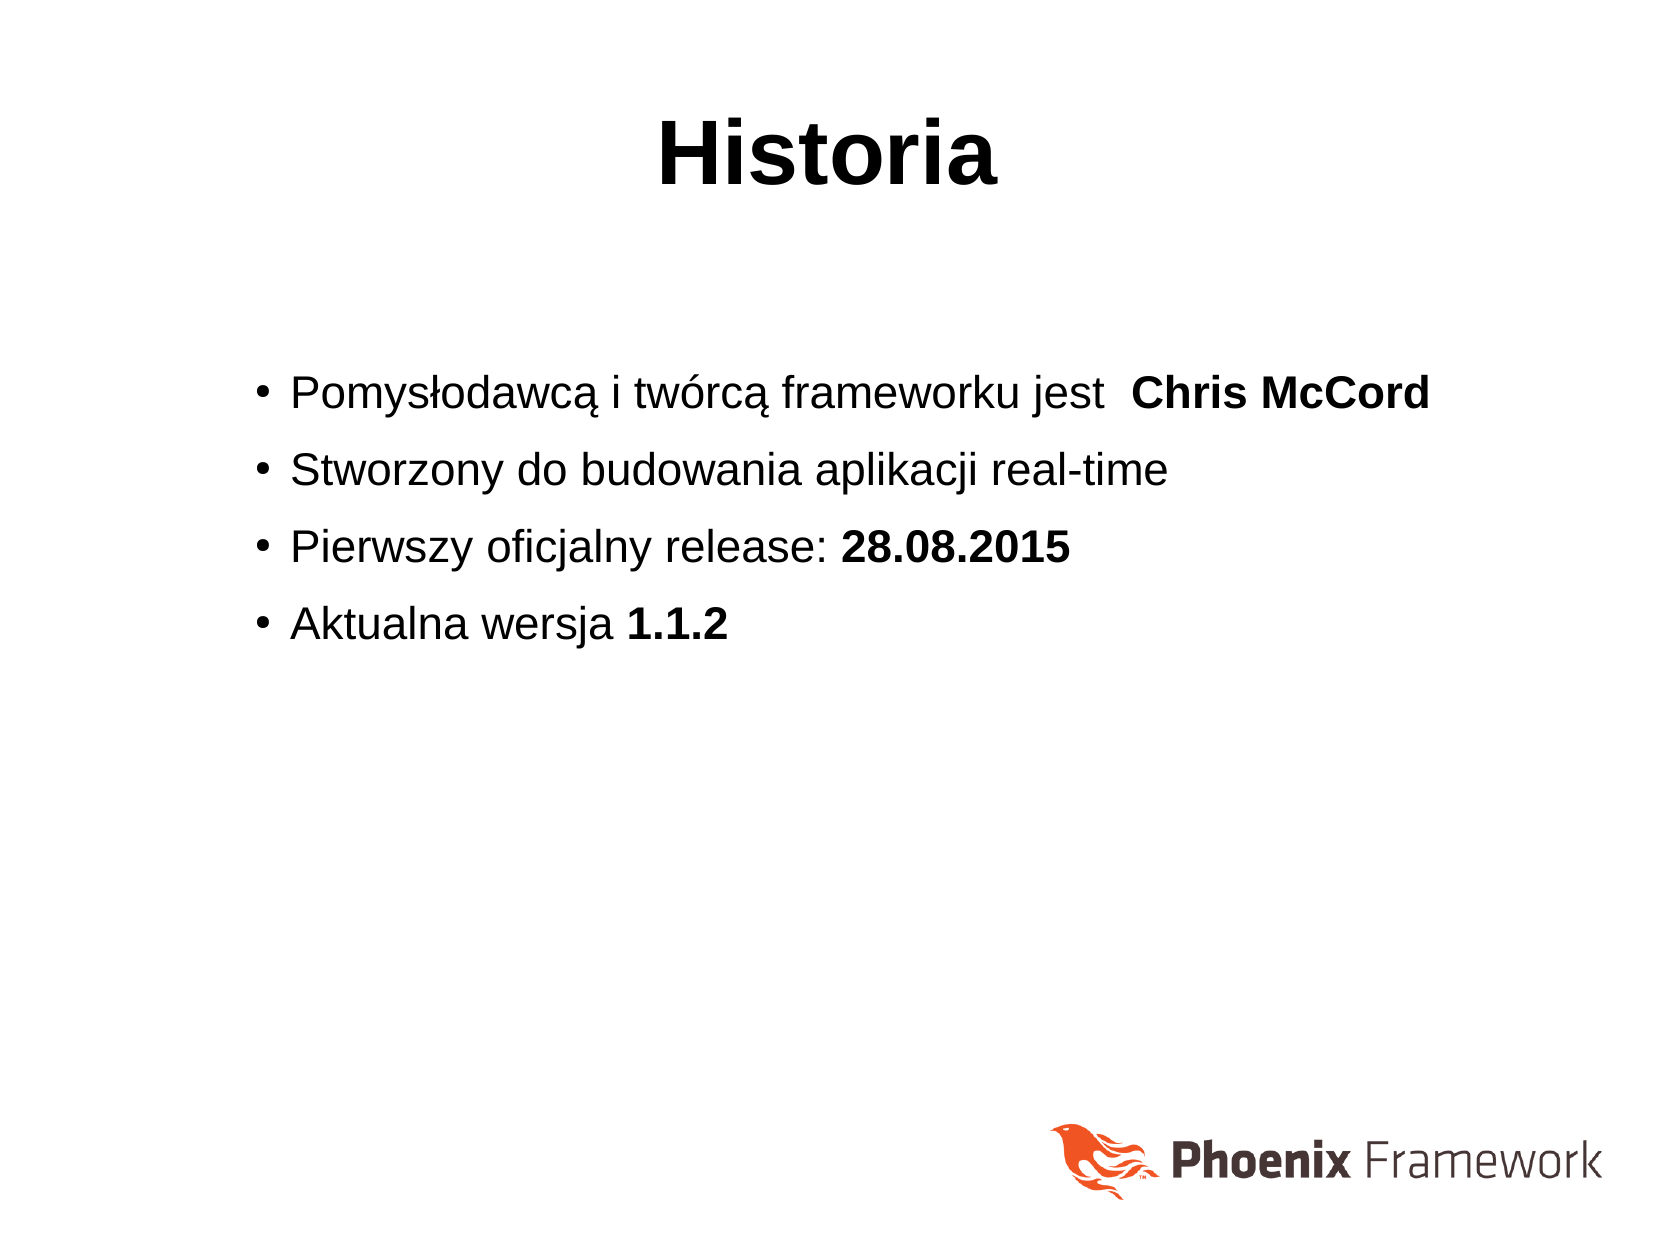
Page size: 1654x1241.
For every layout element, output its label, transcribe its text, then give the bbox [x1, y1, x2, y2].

text_box Pomysłodawcą i twórcą frameworku jest Chris McCord Stworzony do budowania aplikacji real-time Pierwszy oficjalny release: 28.08.2015 Aktualna wersja 1.1.2 [240, 360, 1486, 657]
picture [1050, 1124, 1602, 1201]
title Historia [82, 49, 1571, 257]
